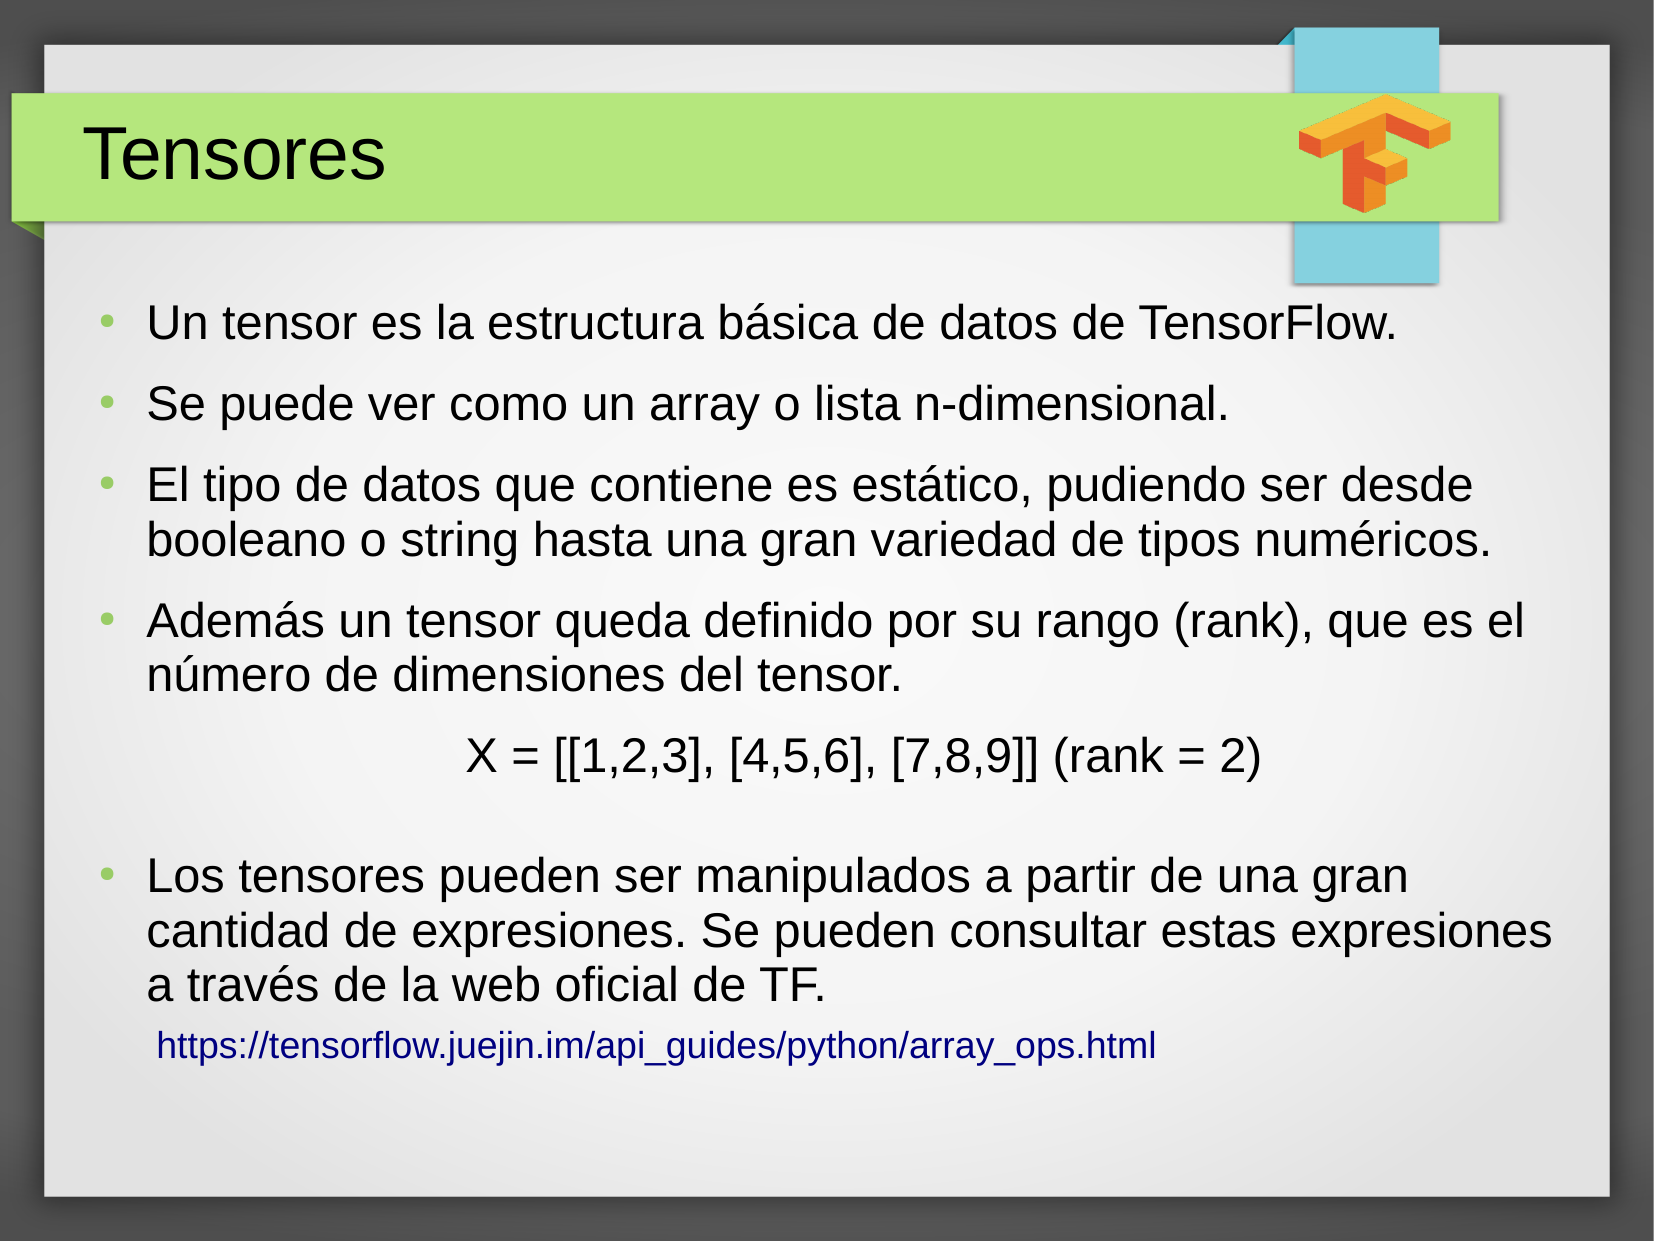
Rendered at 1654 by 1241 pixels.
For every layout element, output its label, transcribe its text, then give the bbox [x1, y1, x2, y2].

title Tensores [82, 94, 1264, 213]
text_box https://tensorflow.juejin.im/api_guides/python/array_ops.html [141, 1016, 1388, 1087]
picture [0, 0, 1654, 1241]
list Un tensor es la estructura básica de datos de TensorFlow. Se puede ver como un array o lista n-dimensional. El tipo de datos que contiene es estático, pudiendo ser desde booleano o string hasta una gran variedad de tipos numéricos. Además un tensor queda definido por su rango (rank), que es el número de dimensiones del tensor. X = [[1,2,3], [4,5,6], [7,8,9]] (rank = 2) Los tensores pueden ser manipulados a partir de una gran cantidad de expresiones. Se pueden consultar estas expresiones a través de la web oficial de TF. [82, 295, 1571, 1015]
